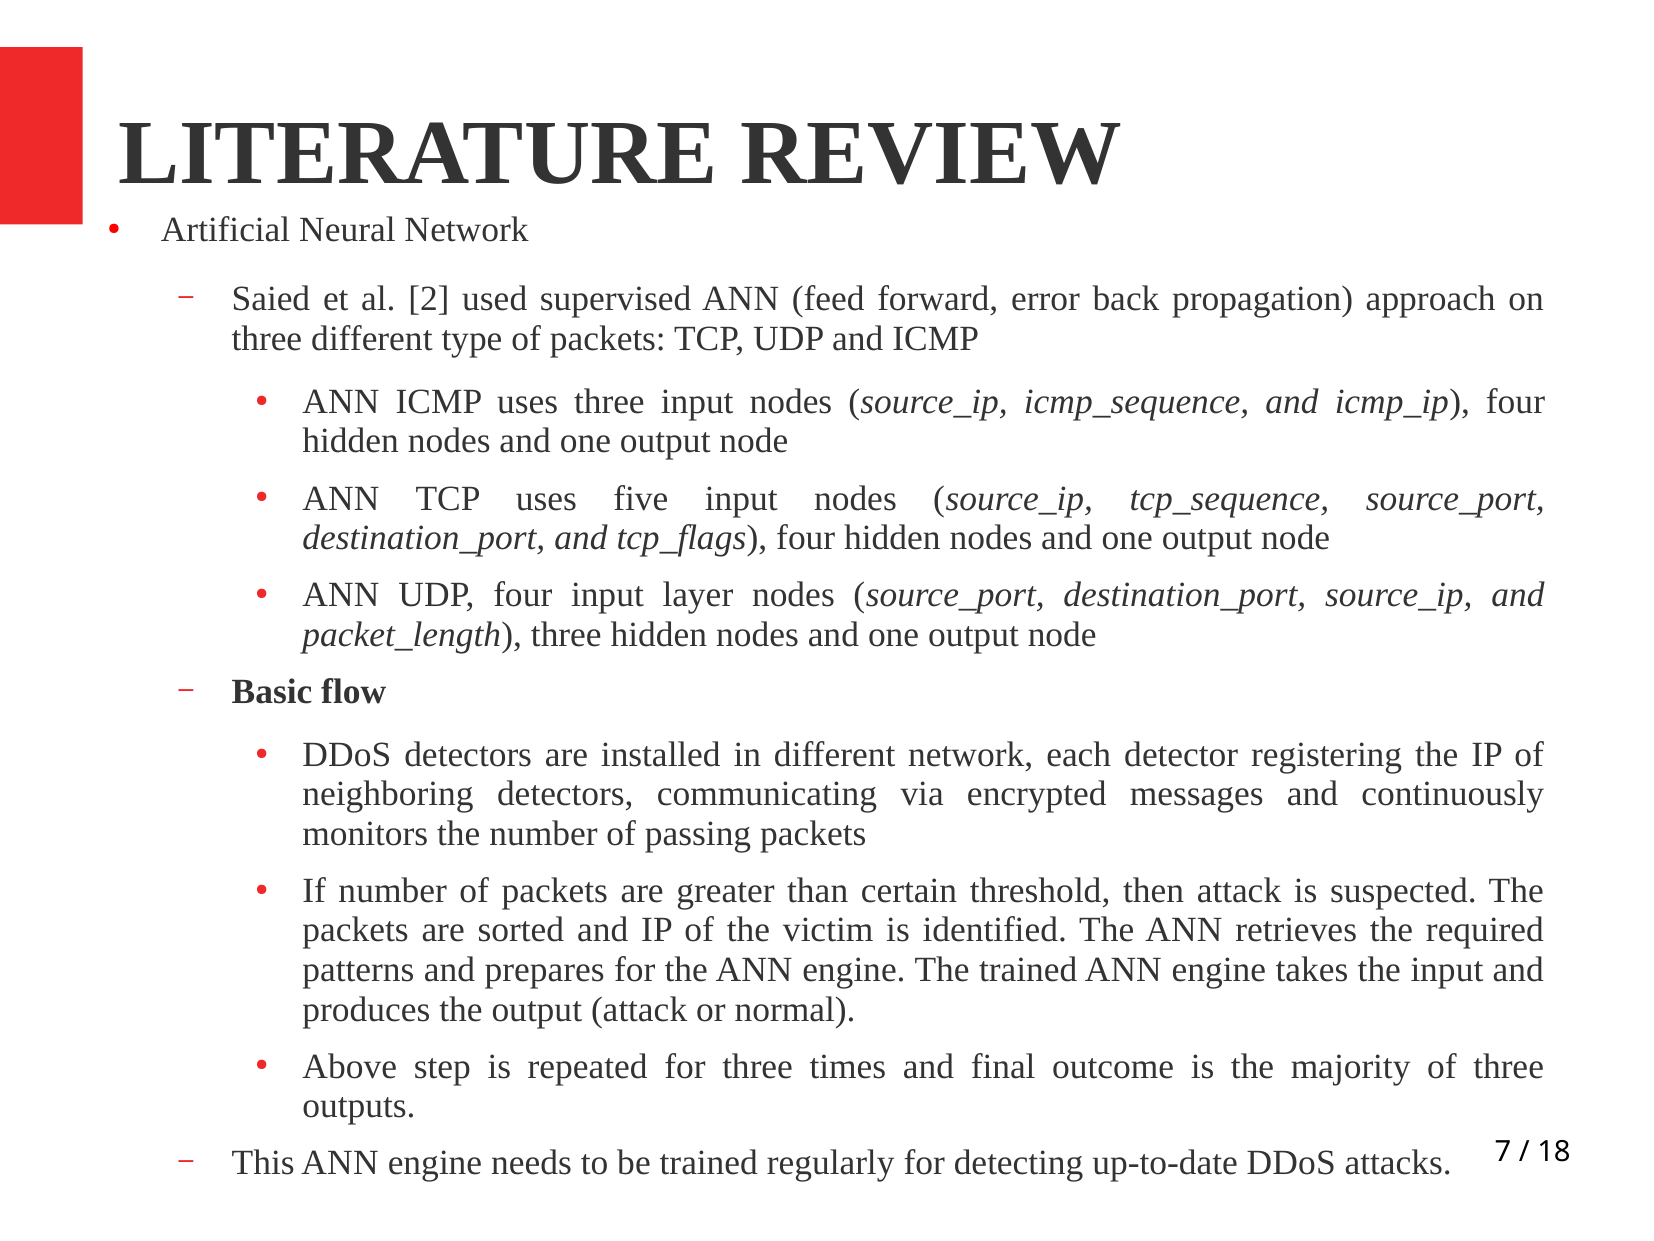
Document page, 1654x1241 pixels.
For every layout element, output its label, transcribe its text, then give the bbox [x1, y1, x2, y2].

title LITERATURE REVIEW [118, 49, 1571, 257]
list Artificial Neural Network Saied et al. [2] used supervised ANN (feed forward, error back propagation) approach on three different type of packets: TCP, UDP and ICMP ANN ICMP uses three input nodes (source_ip, icmp_sequence, and icmp_ip), four hidden nodes and one output node ANN TCP uses five input nodes (source_ip, tcp_sequence, source_port, destination_port, and tcp_flags), four hidden nodes and one output node ANN UDP, four input layer nodes (source_port, destination_port, source_ip, and packet_length), three hidden nodes and one output node Basic flow DDoS detectors are installed in different network, each detector registering the IP of neighboring detectors, communicating via encrypted messages and continuously monitors the number of passing packets If number of packets are greater than certain threshold, then attack is suspected. The packets are sorted and IP of the victim is identified. The ANN retrieves the required patterns and prepares for the ANN engine. The trained ANN engine takes the input and produces the output (attack or normal). Above step is repeated for three times and final outcome is the majority of three outputs. This ANN engine needs to be trained regularly for detecting up-to-date DDoS attacks. [90, 210, 1546, 1241]
